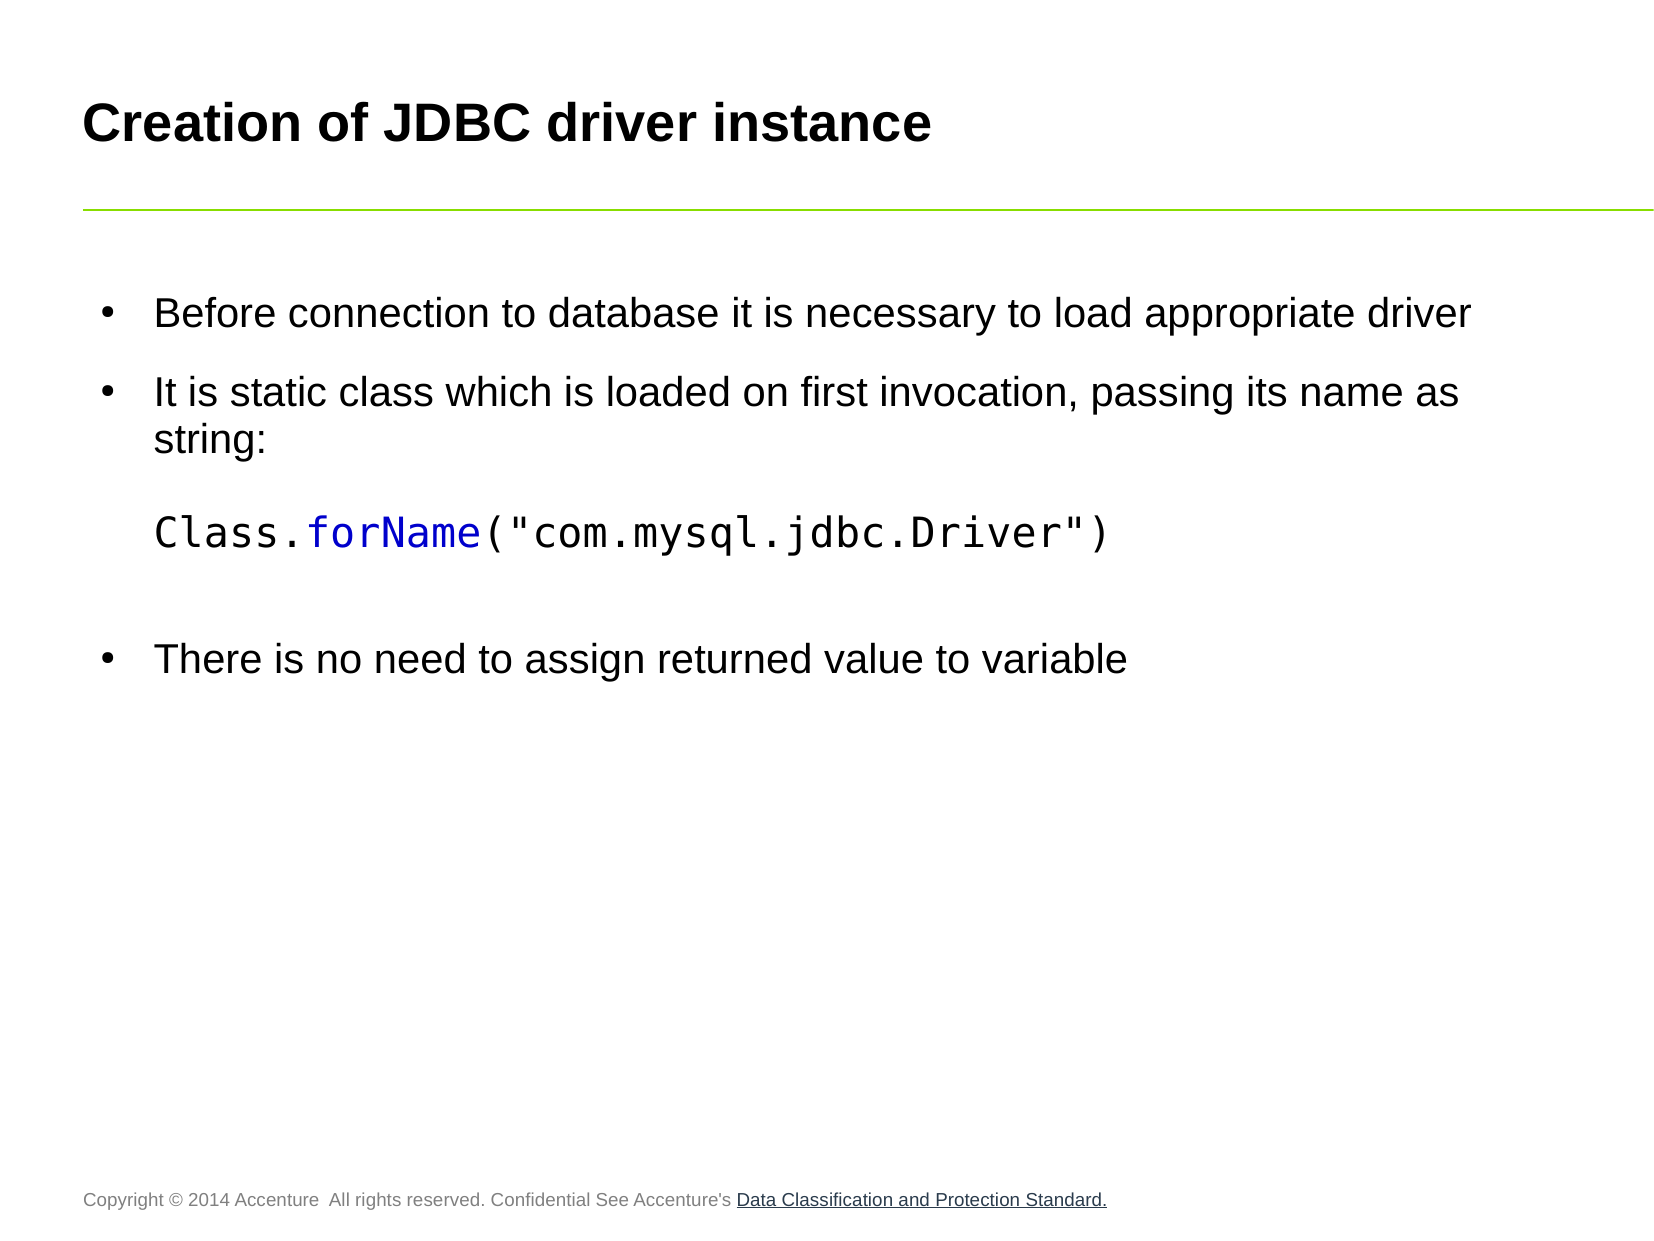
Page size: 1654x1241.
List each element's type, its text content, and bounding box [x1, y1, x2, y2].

list Before connection to database it is necessary to load appropriate driver It is static class which is loaded on first invocation, passing its name as string: Class.forName("com.mysql.jdbc.Driver") There is no need to assign returned value to variable [82, 290, 1538, 1010]
title Creation of JDBC driver instance [82, 12, 1571, 232]
